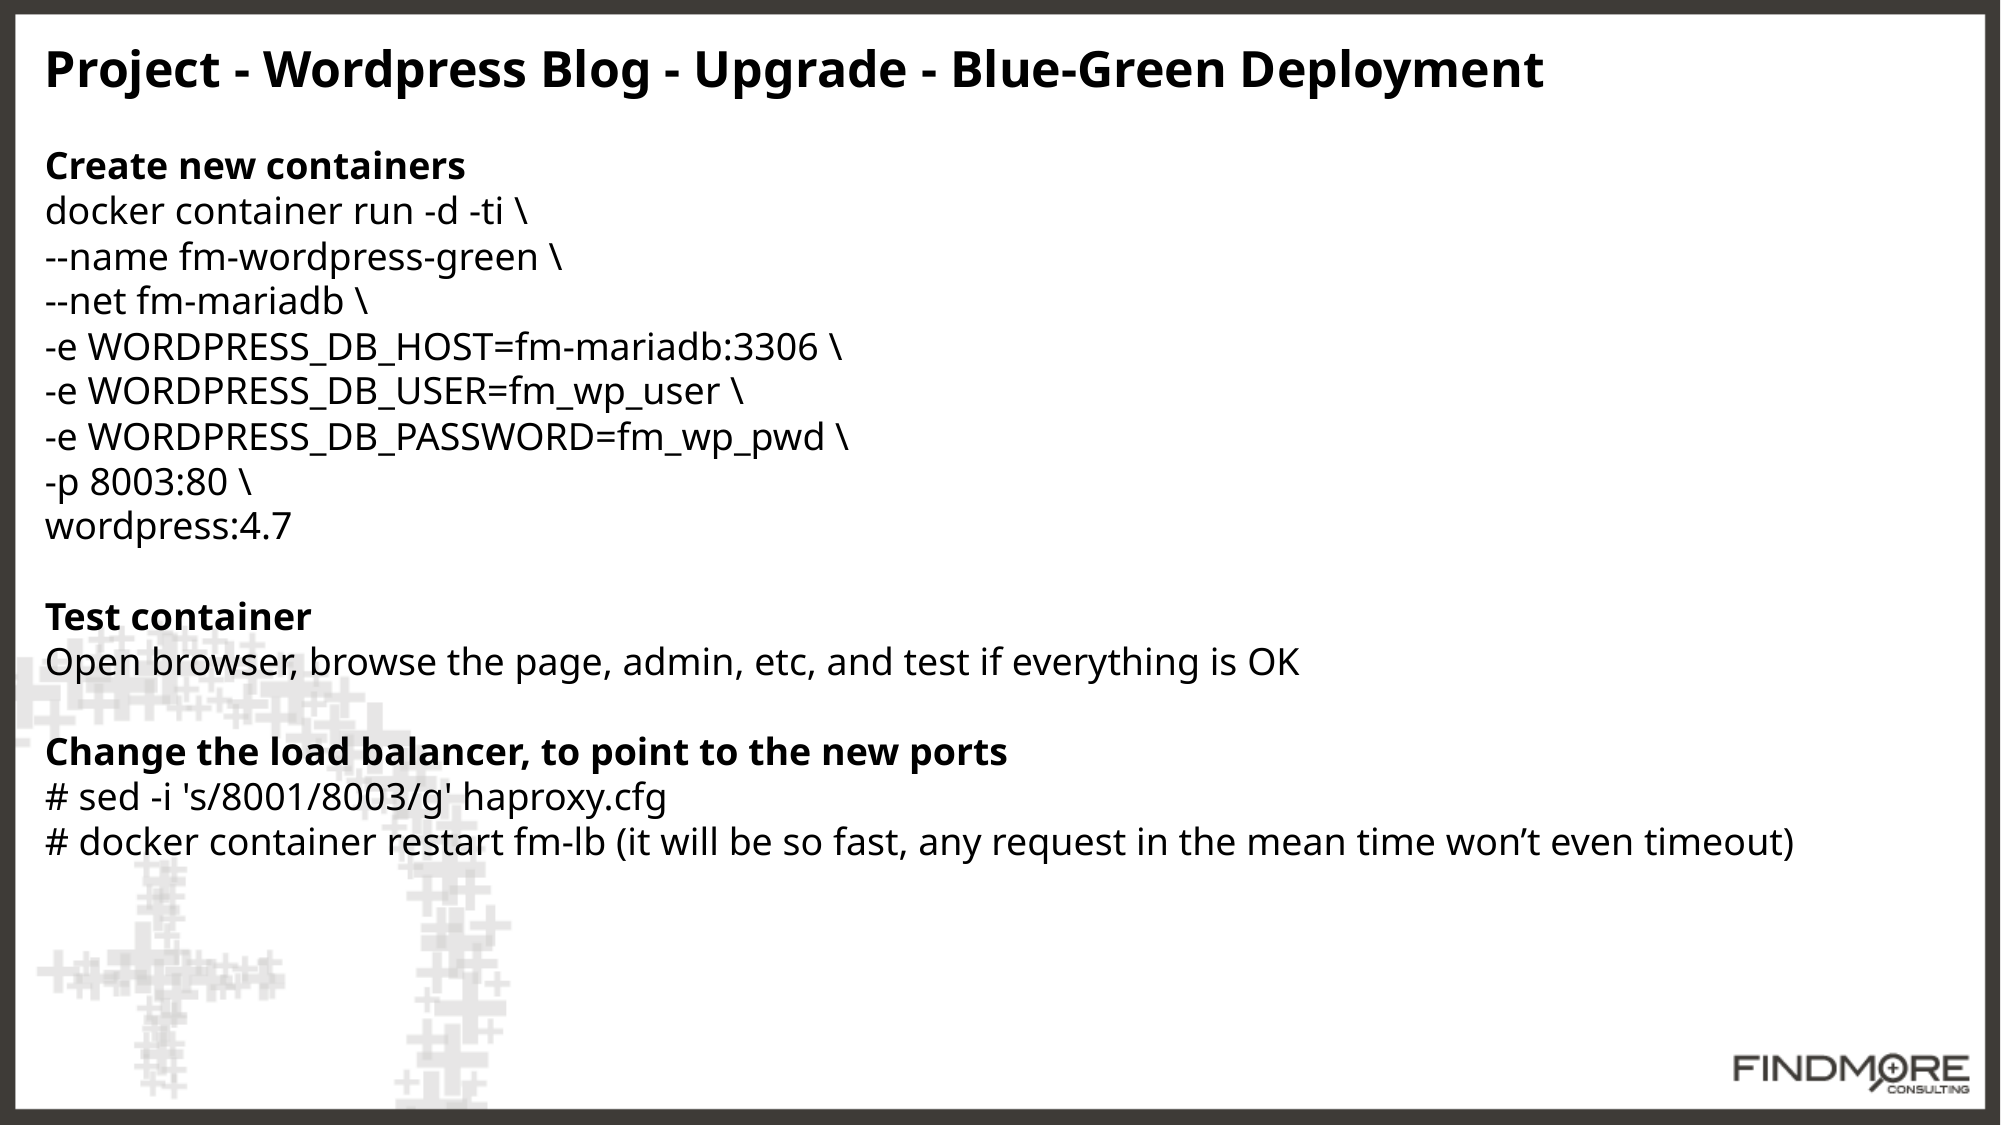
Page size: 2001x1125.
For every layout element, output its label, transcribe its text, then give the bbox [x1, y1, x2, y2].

picture [0, 0, 2001, 1125]
text_box Project - Wordpress Blog - Upgrade - Blue-Green Deployment Create new containers docker container run -d -ti \ --name fm-wordpress-green \ --net fm-mariadb \ -e WORDPRESS_DB_HOST=fm-mariadb:3306 \ -e WORDPRESS_DB_USER=fm_wp_user \ -e WORDPRESS_DB_PASSWORD=fm_wp_pwd \ -p 8003:80 \ wordpress:4.7 Test container Open browser, browse the page, admin, etc, and test if everything is OK Change the load balancer, to point to the new ports # sed -i 's/8001/8003/g' haproxy.cfg # docker container restart fm-lb (it will be so fast, any request in the mean time won’t even timeout) [29, 30, 1950, 1052]
